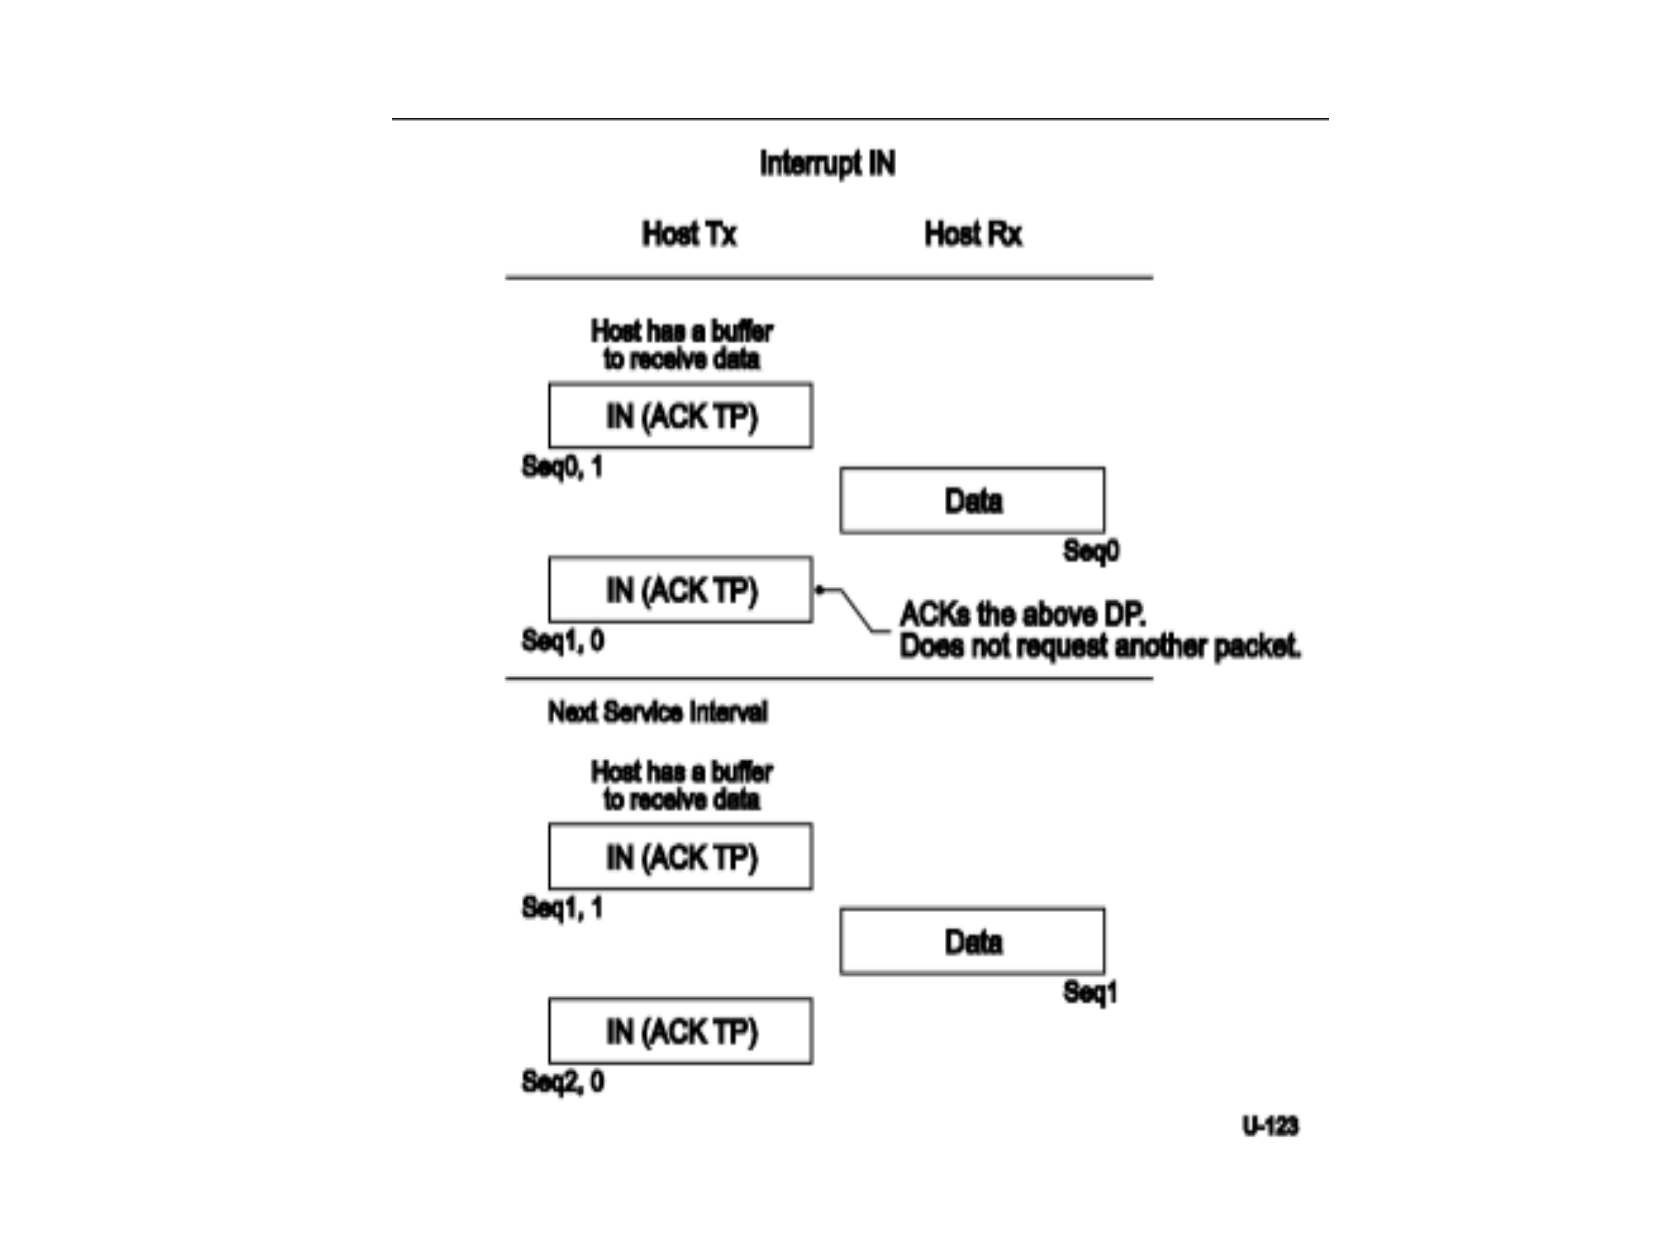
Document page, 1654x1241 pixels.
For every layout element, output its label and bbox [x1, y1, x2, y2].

picture [392, 118, 1329, 1152]
